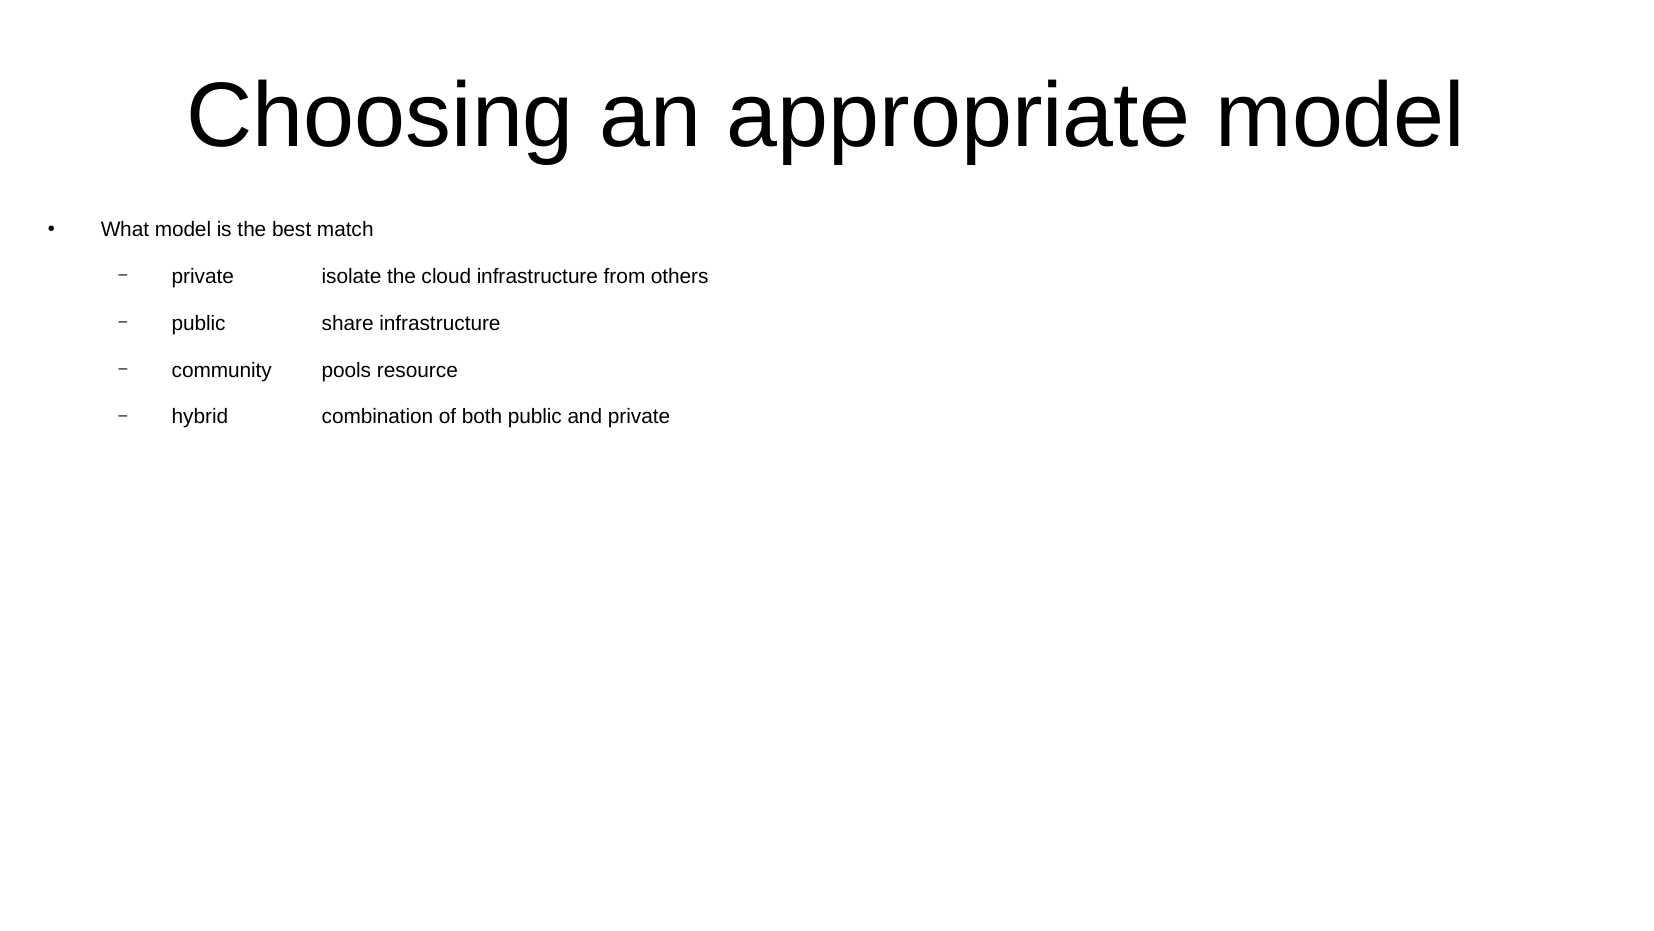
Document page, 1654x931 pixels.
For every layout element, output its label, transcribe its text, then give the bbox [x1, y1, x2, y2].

list What model is the best match private isolate the cloud infrastructure from others public share infrastructure community pools resource hybrid combination of both public and private [30, 217, 1571, 901]
title Choosing an appropriate model [82, 37, 1571, 193]
